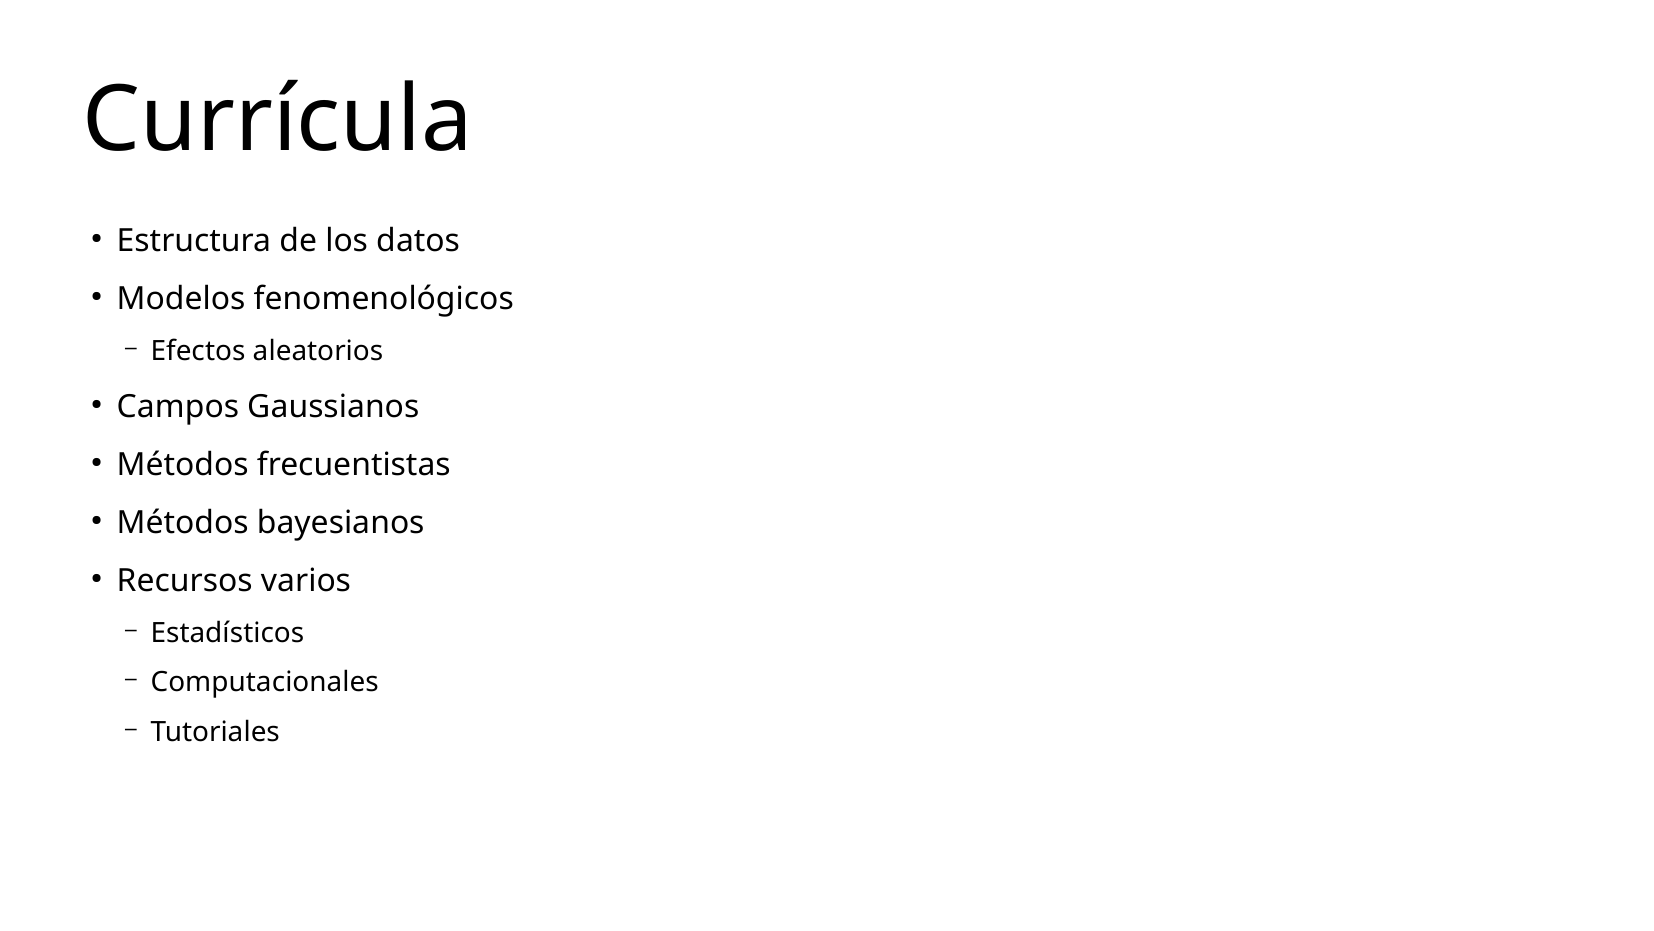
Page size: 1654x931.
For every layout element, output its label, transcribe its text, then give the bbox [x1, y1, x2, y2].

list Estructura de los datos Modelos fenomenológicos Efectos aleatorios Campos Gaussianos Métodos frecuentistas Métodos bayesianos Recursos varios Estadísticos Computacionales Tutoriales [82, 217, 1571, 758]
title Currícula [82, 37, 1571, 193]
